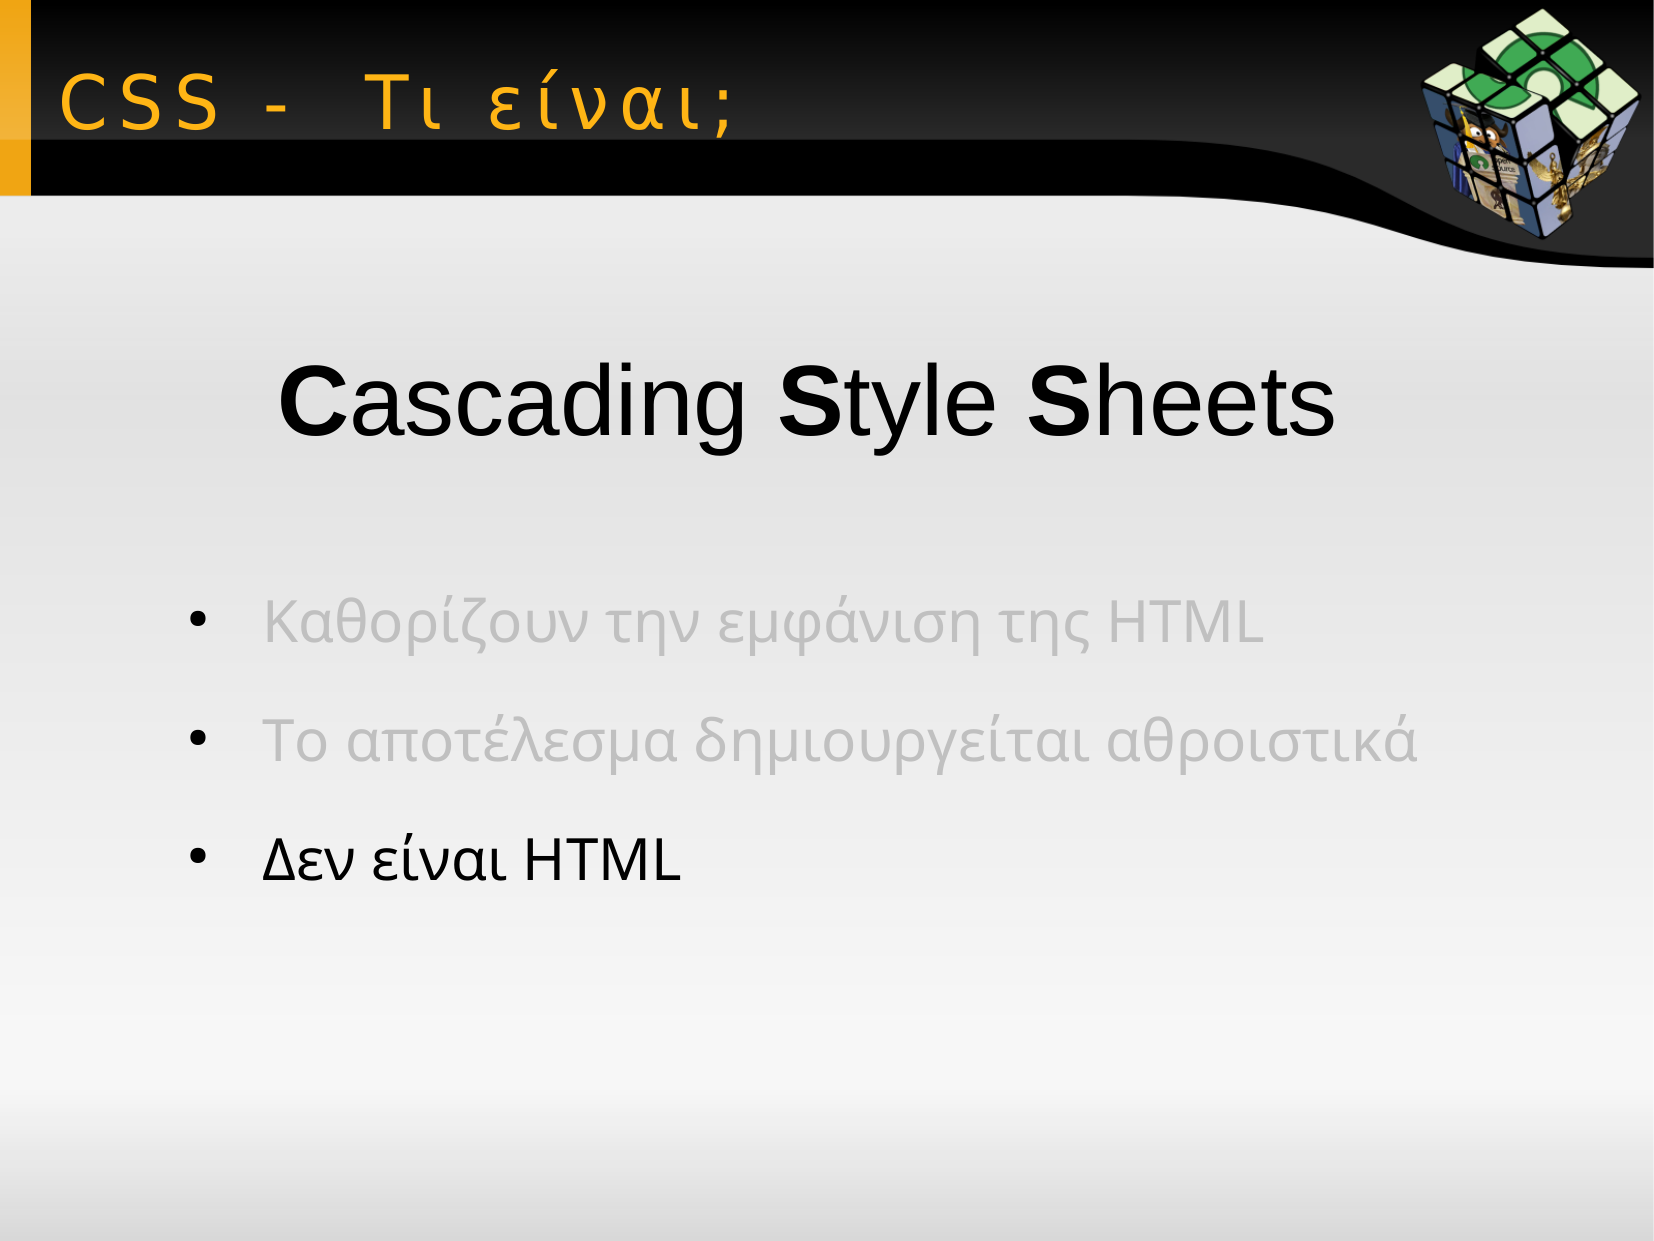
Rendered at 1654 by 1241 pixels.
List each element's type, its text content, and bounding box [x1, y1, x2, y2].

text_box Cascading Style Sheets [262, 337, 1381, 520]
title CSS - Τι είναι; [59, 29, 1270, 178]
subtitle Καθορίζουν την εμφάνιση της HTML Το αποτέλεσμα δημιουργείται αθροιστικά Δεν είναι HTML [187, 540, 1534, 1080]
picture [0, 0, 1654, 1241]
